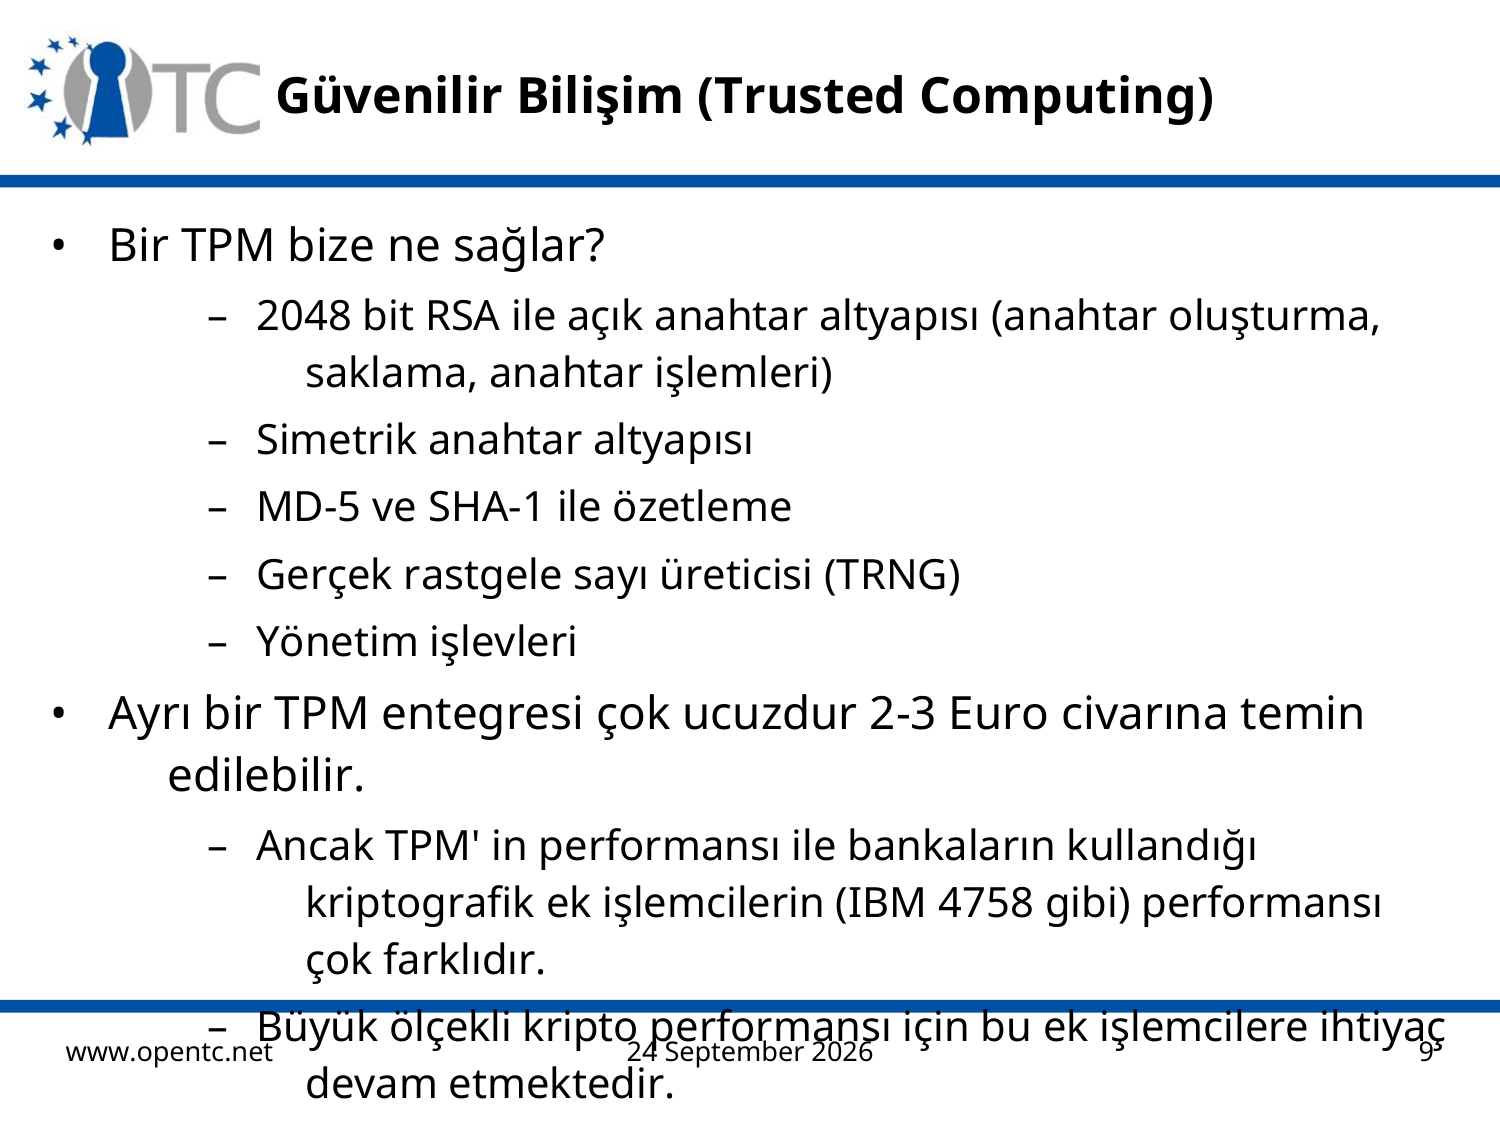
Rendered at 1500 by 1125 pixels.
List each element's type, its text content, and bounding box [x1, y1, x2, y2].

picture [24, 30, 263, 150]
list Bir TPM bize ne sağlar? 2048 bit RSA ile açık anahtar altyapısı (anahtar oluşturma, saklama, anahtar işlemleri) Simetrik anahtar altyapısı MD-5 ve SHA-1 ile özetleme Gerçek rastgele sayı üreticisi (TRNG) Yönetim işlevleri Ayrı bir TPM entegresi çok ucuzdur 2-3 Euro civarına temin edilebilir. Ancak TPM' in performansı ile bankaların kullandığı kriptografik ek işlemcilerin (IBM 4758 gibi) performansı çok farklıdır. Büyük ölçekli kripto performansı için bu ek işlemcilere ihtiyaç devam etmektedir. [50, 212, 1450, 988]
title Güvenilir Bilişim (Trusted Computing) [275, 7, 1450, 181]
